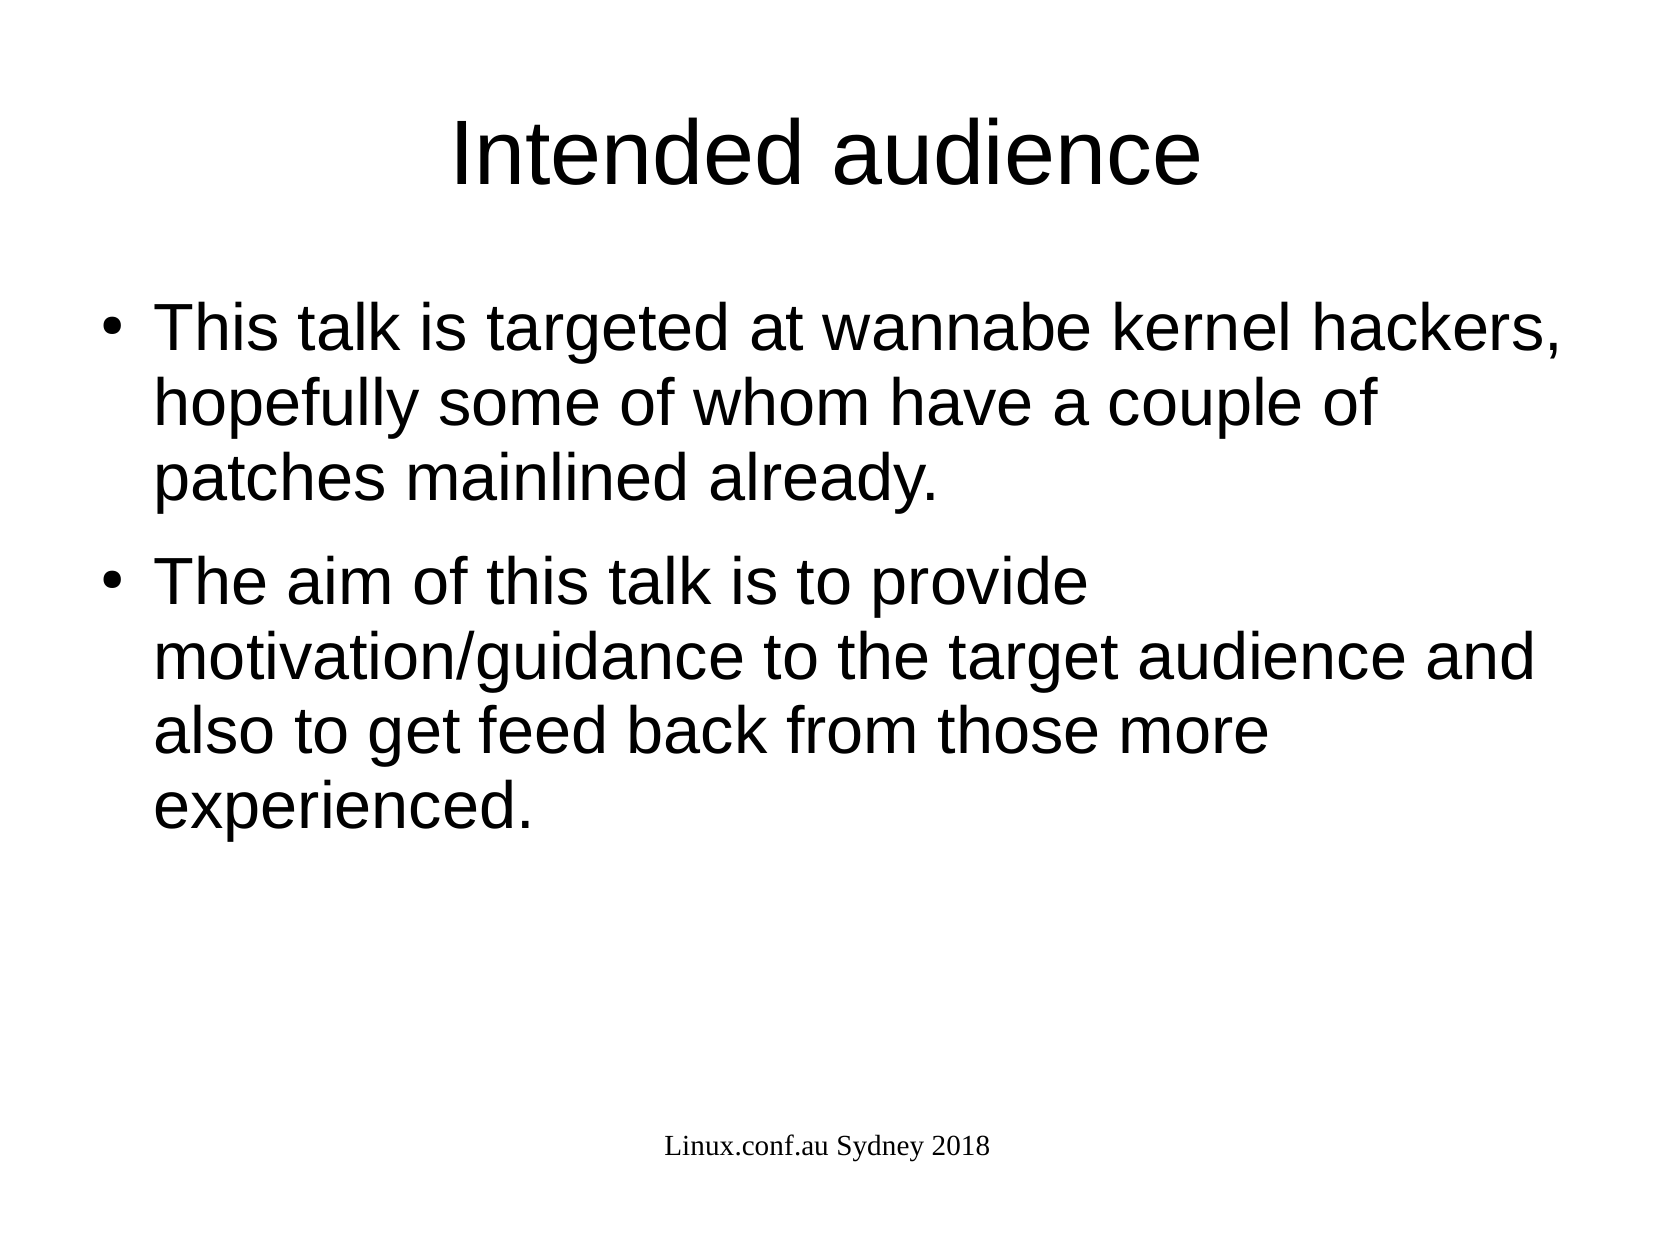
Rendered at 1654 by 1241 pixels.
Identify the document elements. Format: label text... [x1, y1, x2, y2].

list This talk is targeted at wannabe kernel hackers, hopefully some of whom have a couple of patches mainlined already. The aim of this talk is to provide motivation/guidance to the target audience and also to get feed back from those more experienced. [82, 290, 1571, 1010]
title Intended audience [82, 49, 1571, 257]
